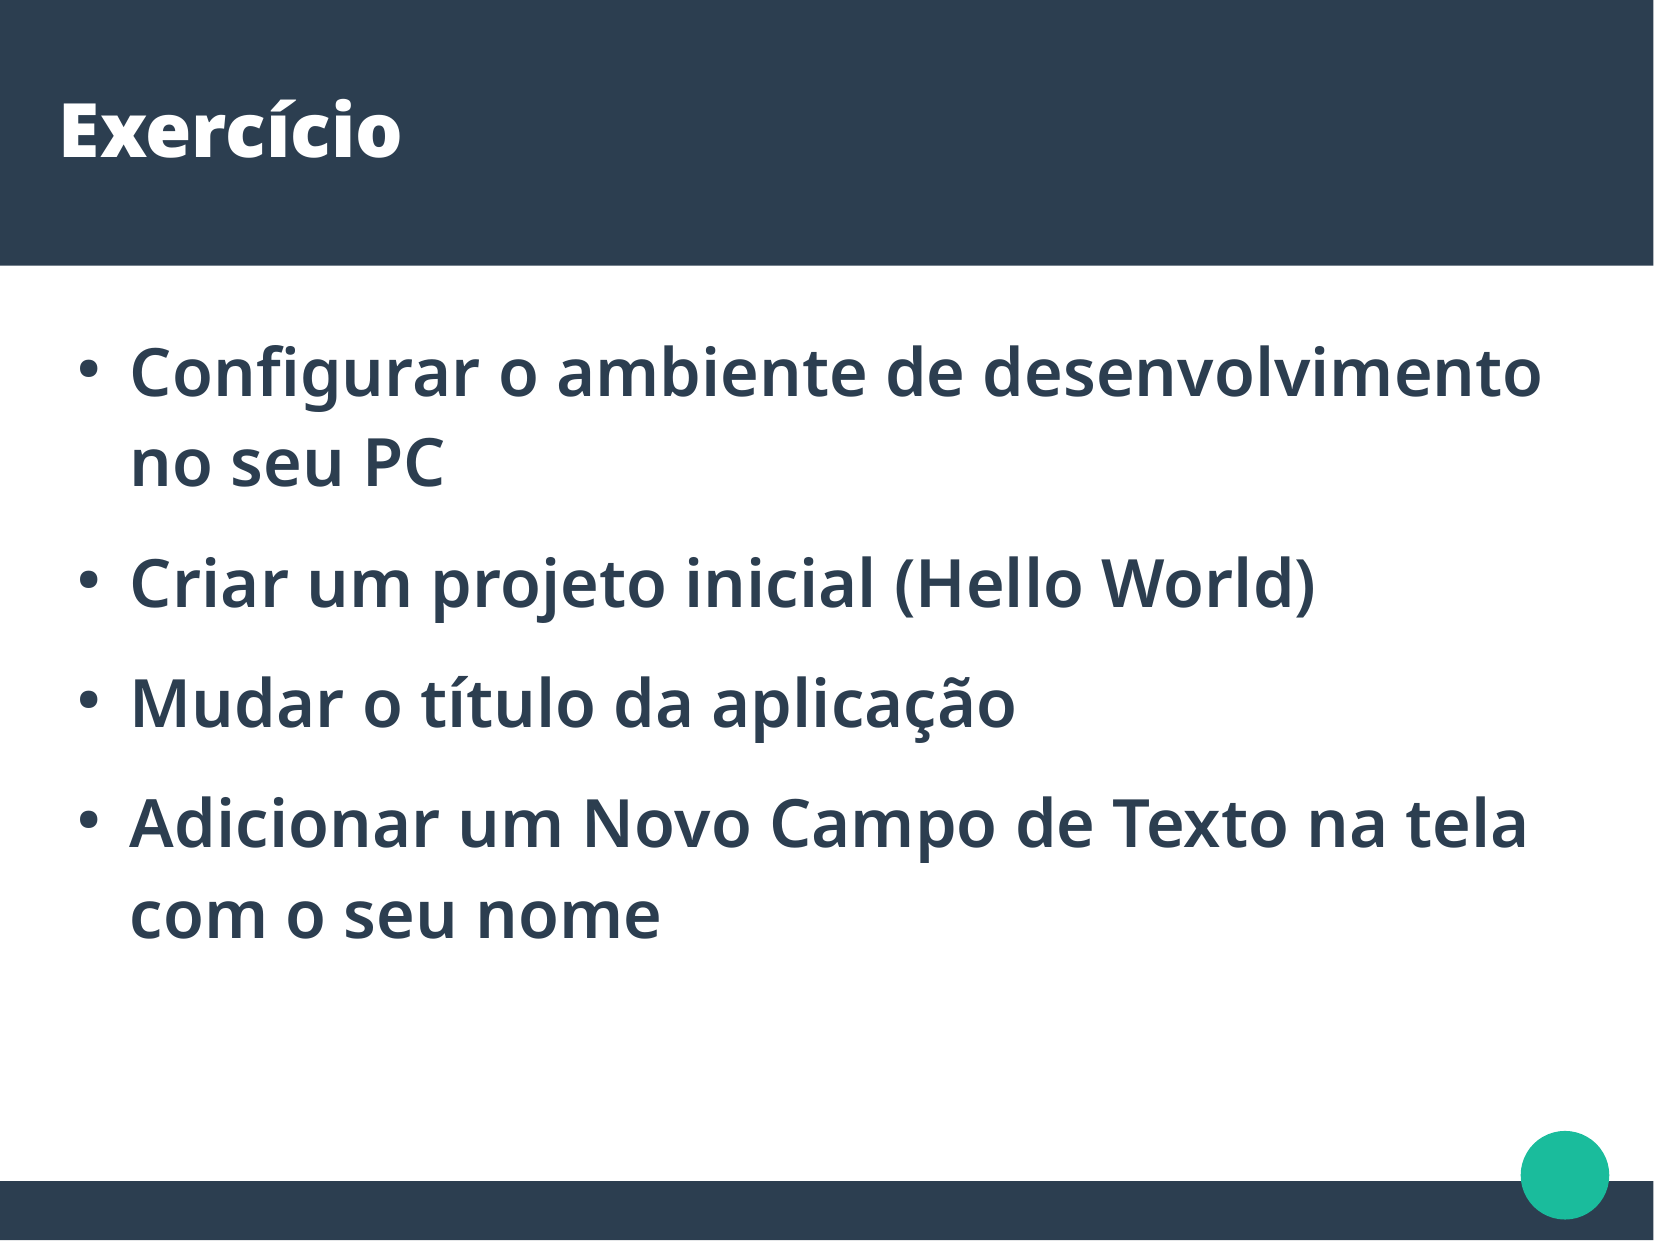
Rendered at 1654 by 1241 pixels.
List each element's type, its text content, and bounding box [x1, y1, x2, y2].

title Exercício [59, 49, 1595, 207]
list Configurar o ambiente de desenvolvimento no seu PC Criar um projeto inicial (Hello World) Mudar o título da aplicação Adicionar um Novo Campo de Texto na tela com o seu nome [59, 324, 1595, 1152]
